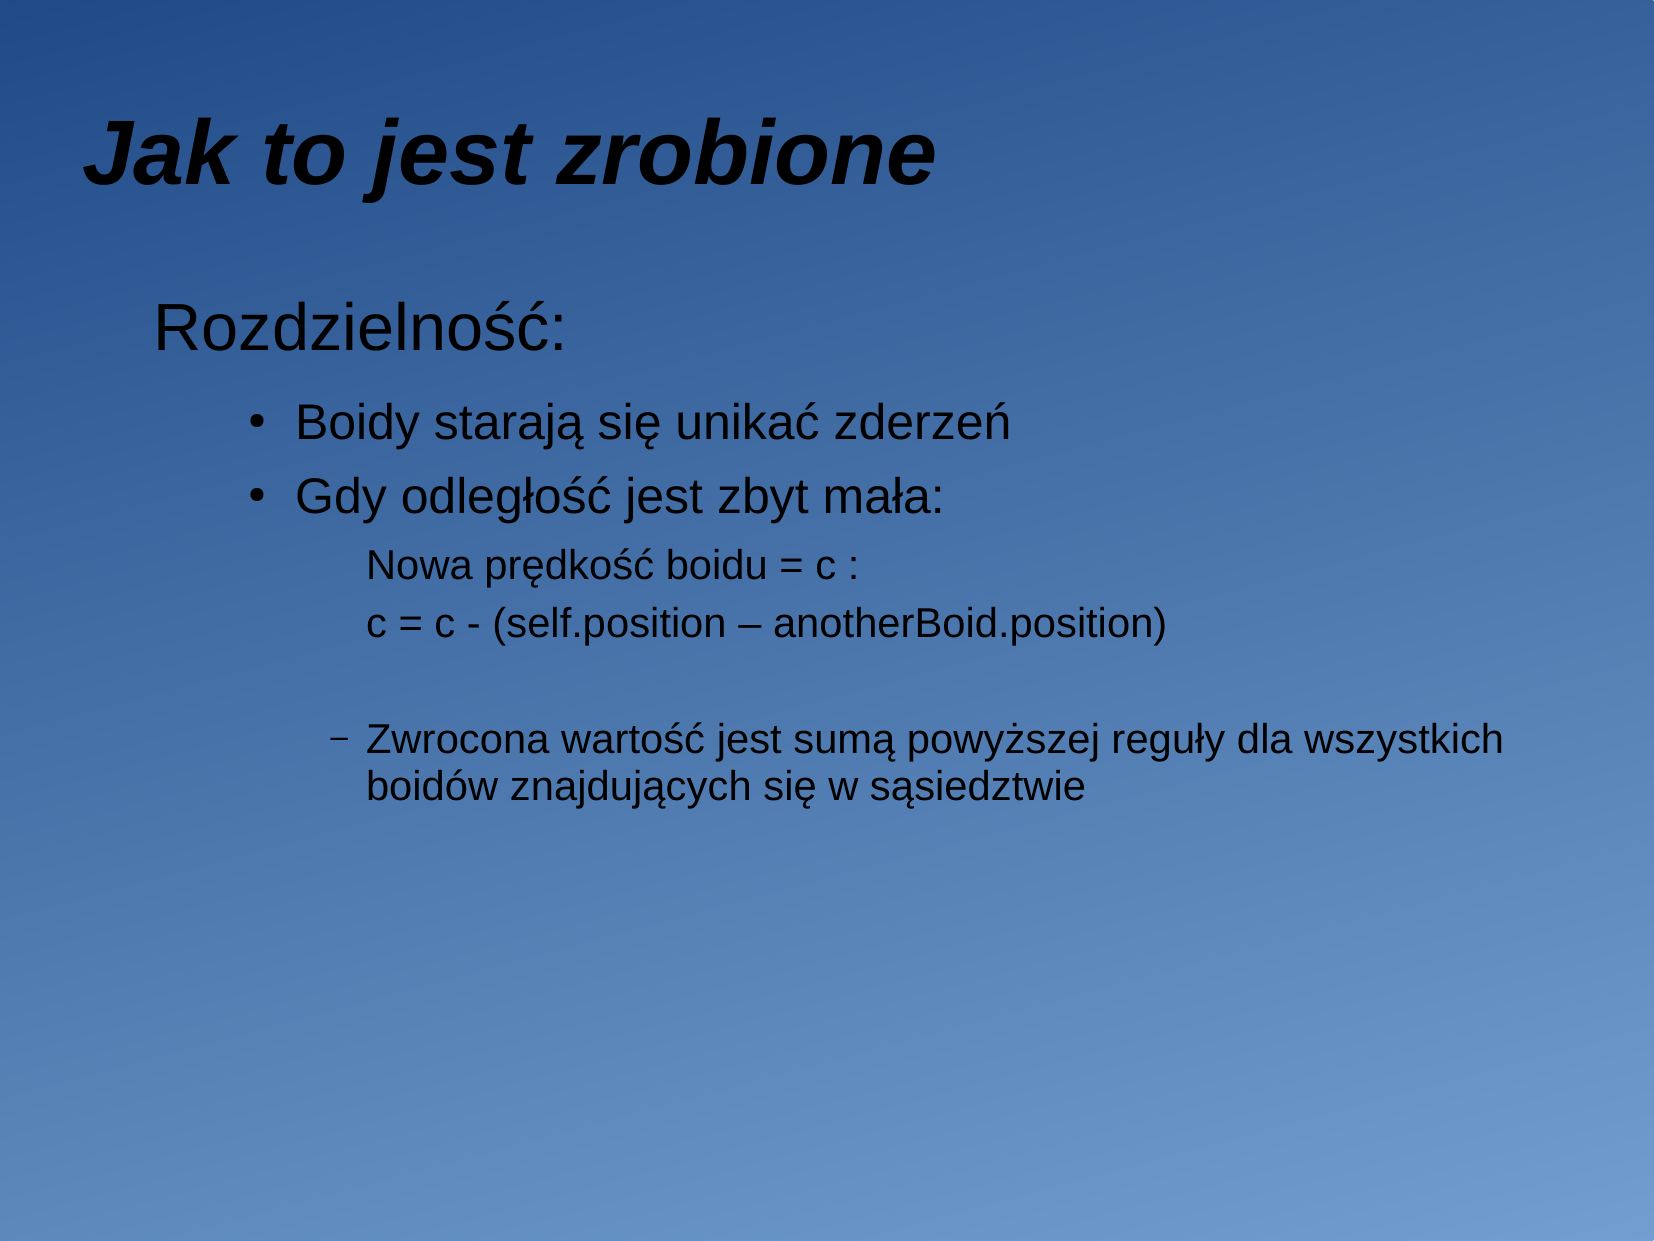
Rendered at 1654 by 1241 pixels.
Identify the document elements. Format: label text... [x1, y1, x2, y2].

list Rozdzielność: Boidy starają się unikać zderzeń Gdy odległość jest zbyt mała: Nowa prędkość boidu = c : c = c - (self.position – anotherBoid.position) Zwrocona wartość jest sumą powyższej reguły dla wszystkich boidów znajdujących się w sąsiedztwie [82, 290, 1571, 1010]
title Jak to jest zrobione [82, 49, 1571, 257]
